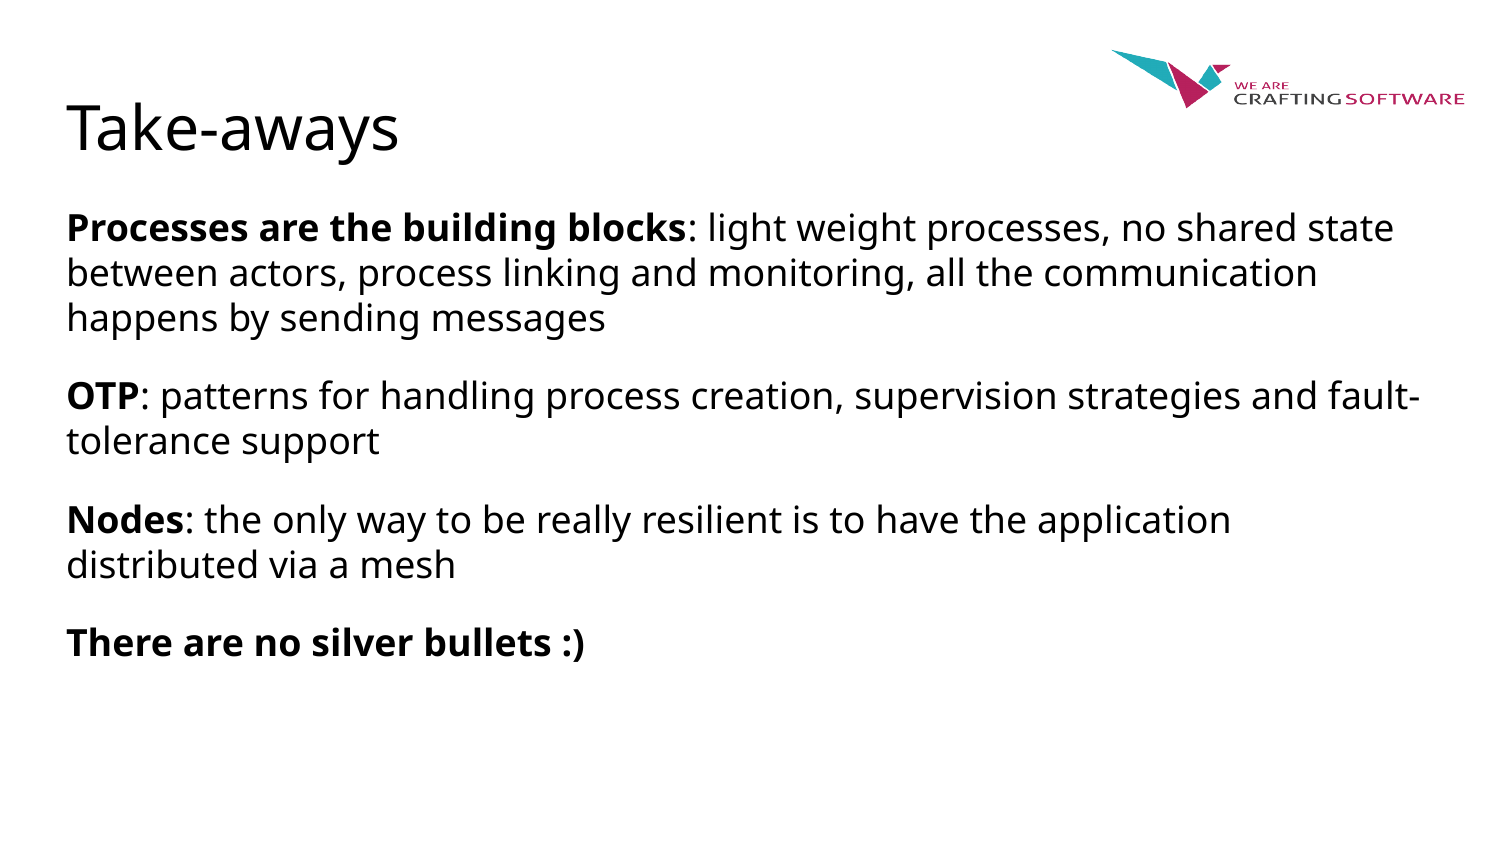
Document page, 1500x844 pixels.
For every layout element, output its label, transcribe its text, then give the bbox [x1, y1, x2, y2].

picture [1094, 0, 1481, 163]
list Processes are the building blocks: light weight processes, no shared state between actors, process linking and monitoring, all the communication happens by sending messages OTP: patterns for handling process creation, supervision strategies and fault-tolerance support Nodes: the only way to be really resilient is to have the application distributed via a mesh There are no silver bullets :) [51, 189, 1449, 750]
title Take-aways [51, 72, 1449, 167]
